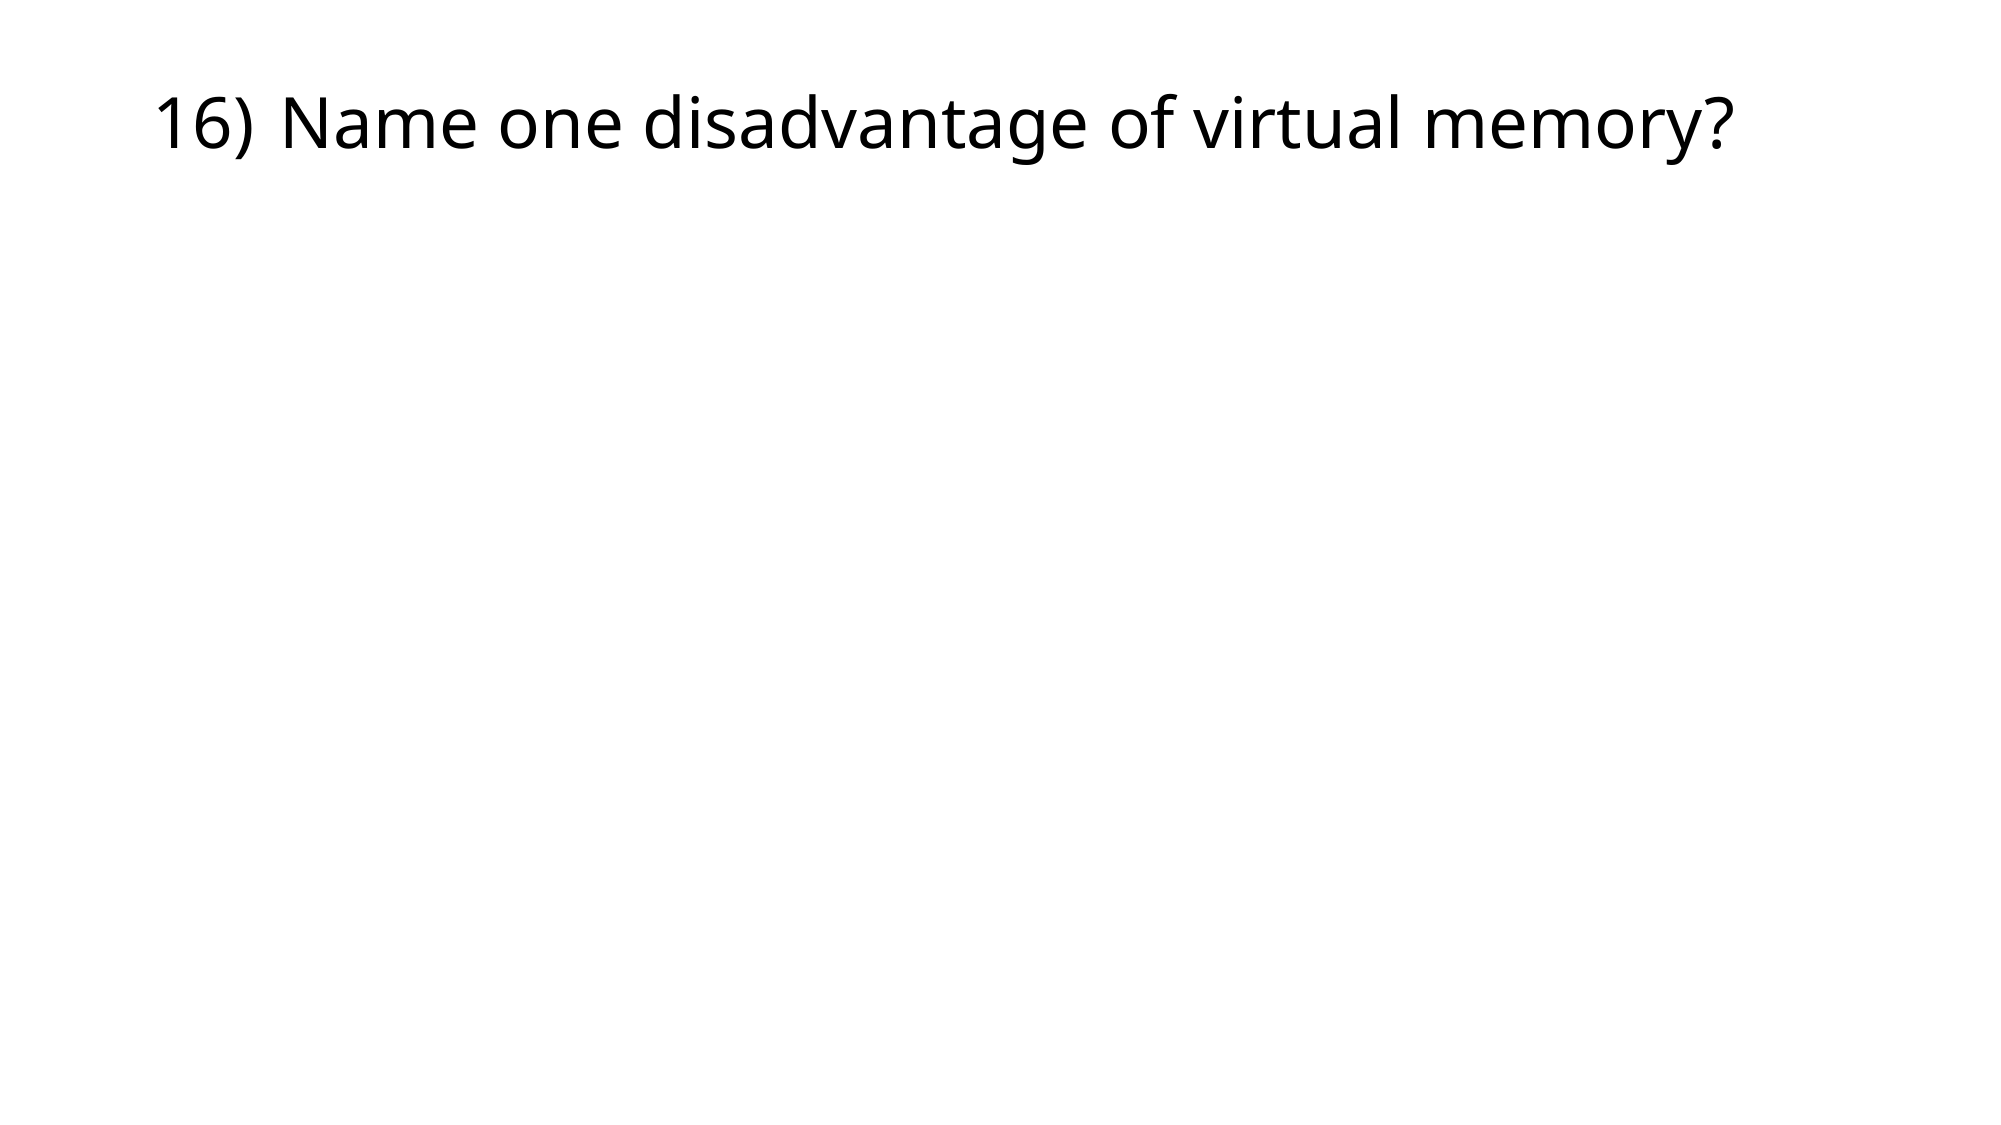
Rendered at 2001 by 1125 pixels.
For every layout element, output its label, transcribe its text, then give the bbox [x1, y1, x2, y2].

title 16) Name one disadvantage of virtual memory? [137, 59, 1863, 278]
